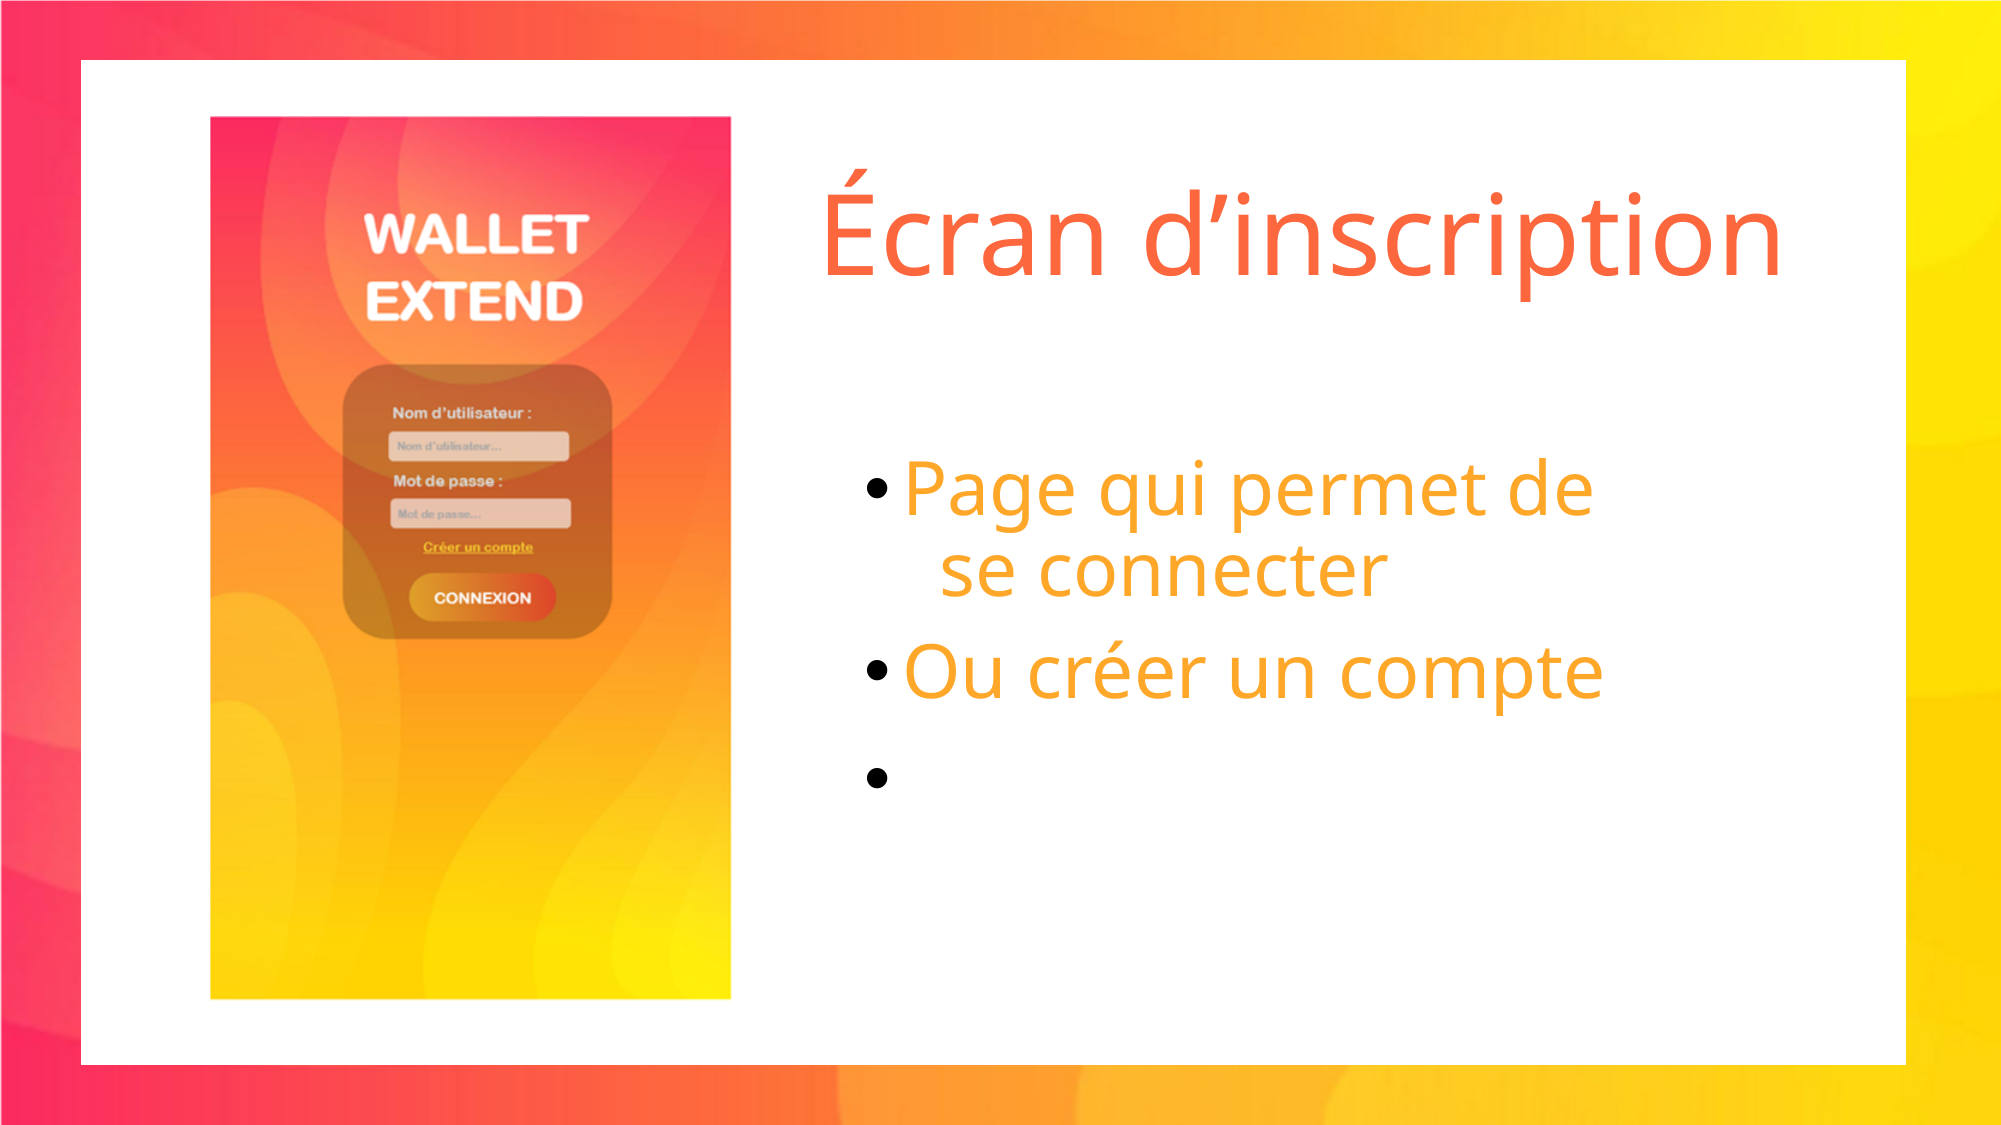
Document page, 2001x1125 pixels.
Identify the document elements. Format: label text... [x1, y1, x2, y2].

text_box [81, 60, 1906, 1065]
text_box Page qui permet de se connecter Ou créer un compte [849, 443, 1703, 780]
picture [0, 0, 2000, 1125]
text_box Écran d’inscription [802, 155, 1894, 308]
